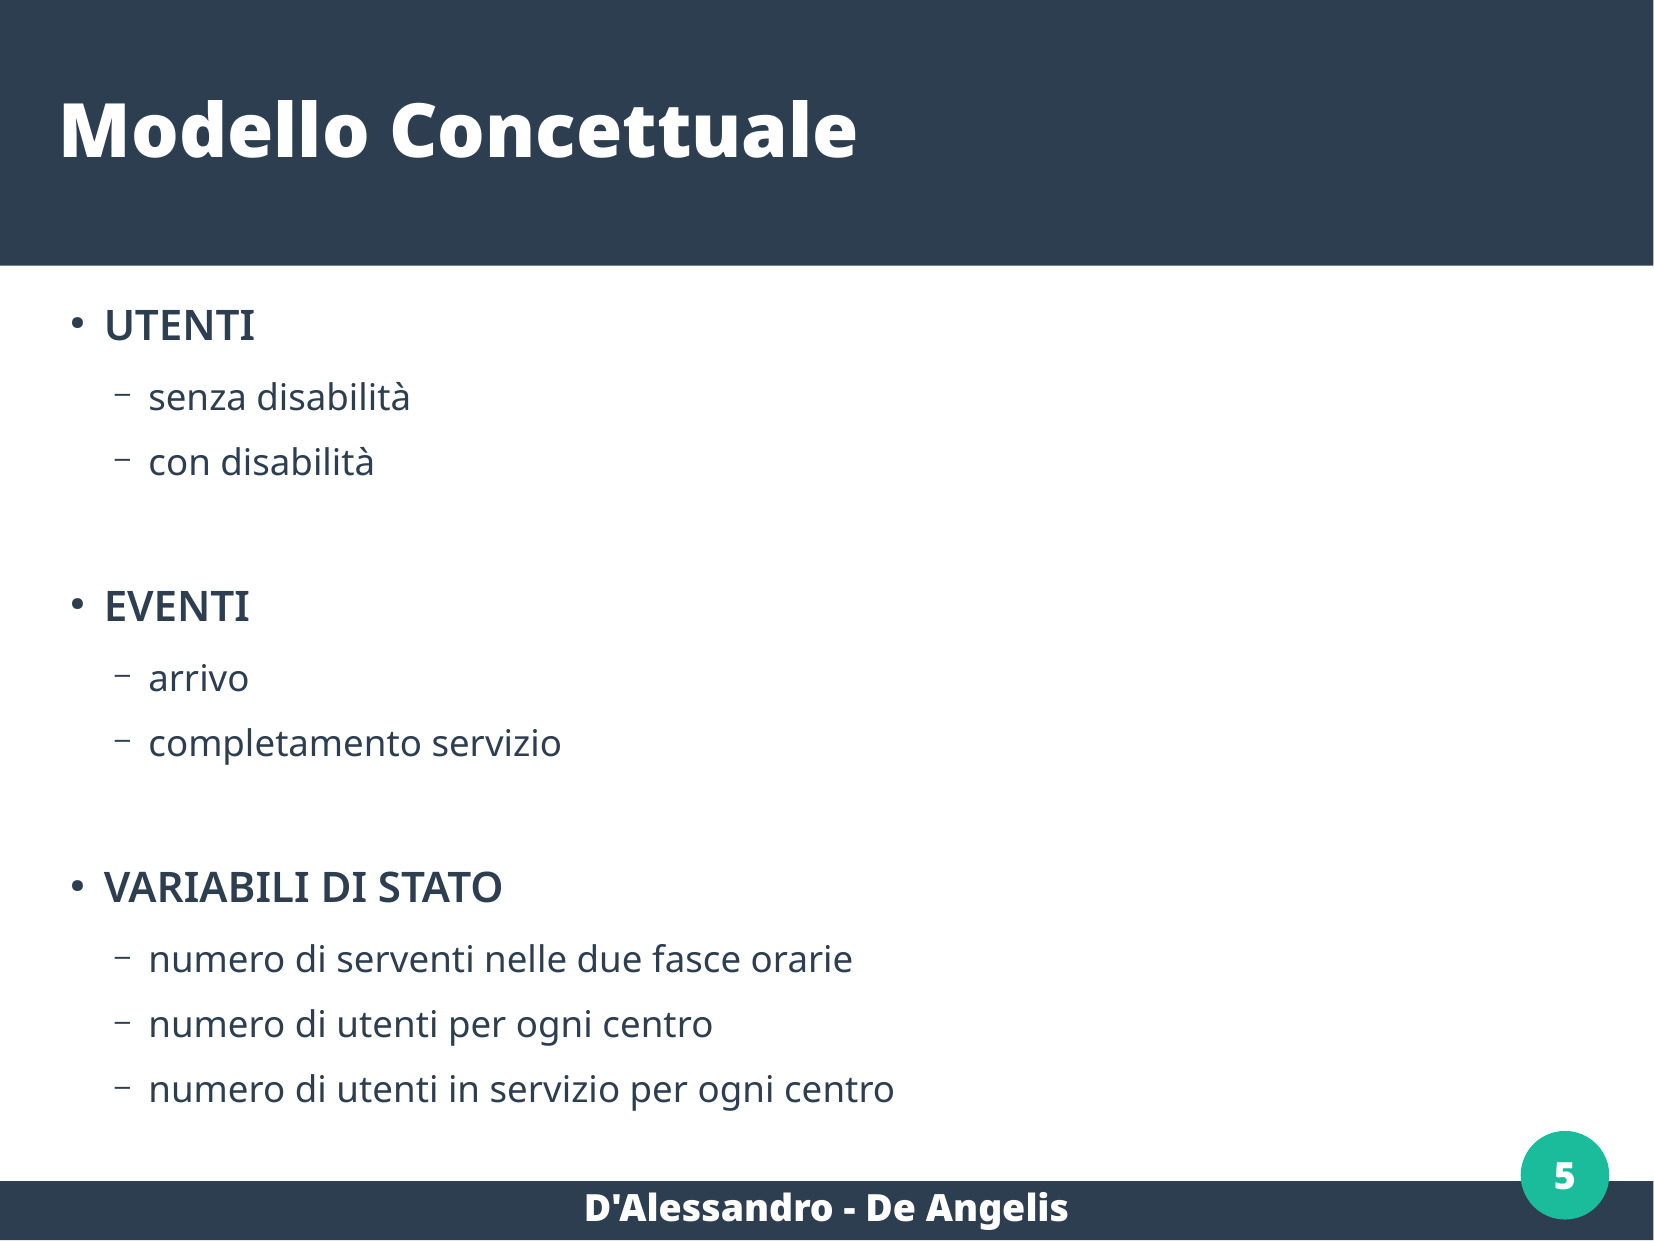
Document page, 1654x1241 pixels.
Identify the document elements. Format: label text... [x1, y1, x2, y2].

title Modello Concettuale [59, 49, 1595, 207]
list UTENTI senza disabilità con disabilità EVENTI arrivo completamento servizio VARIABILI DI STATO numero di serventi nelle due fasce orarie numero di utenti per ogni centro numero di utenti in servizio per ogni centro [59, 295, 1595, 1123]
